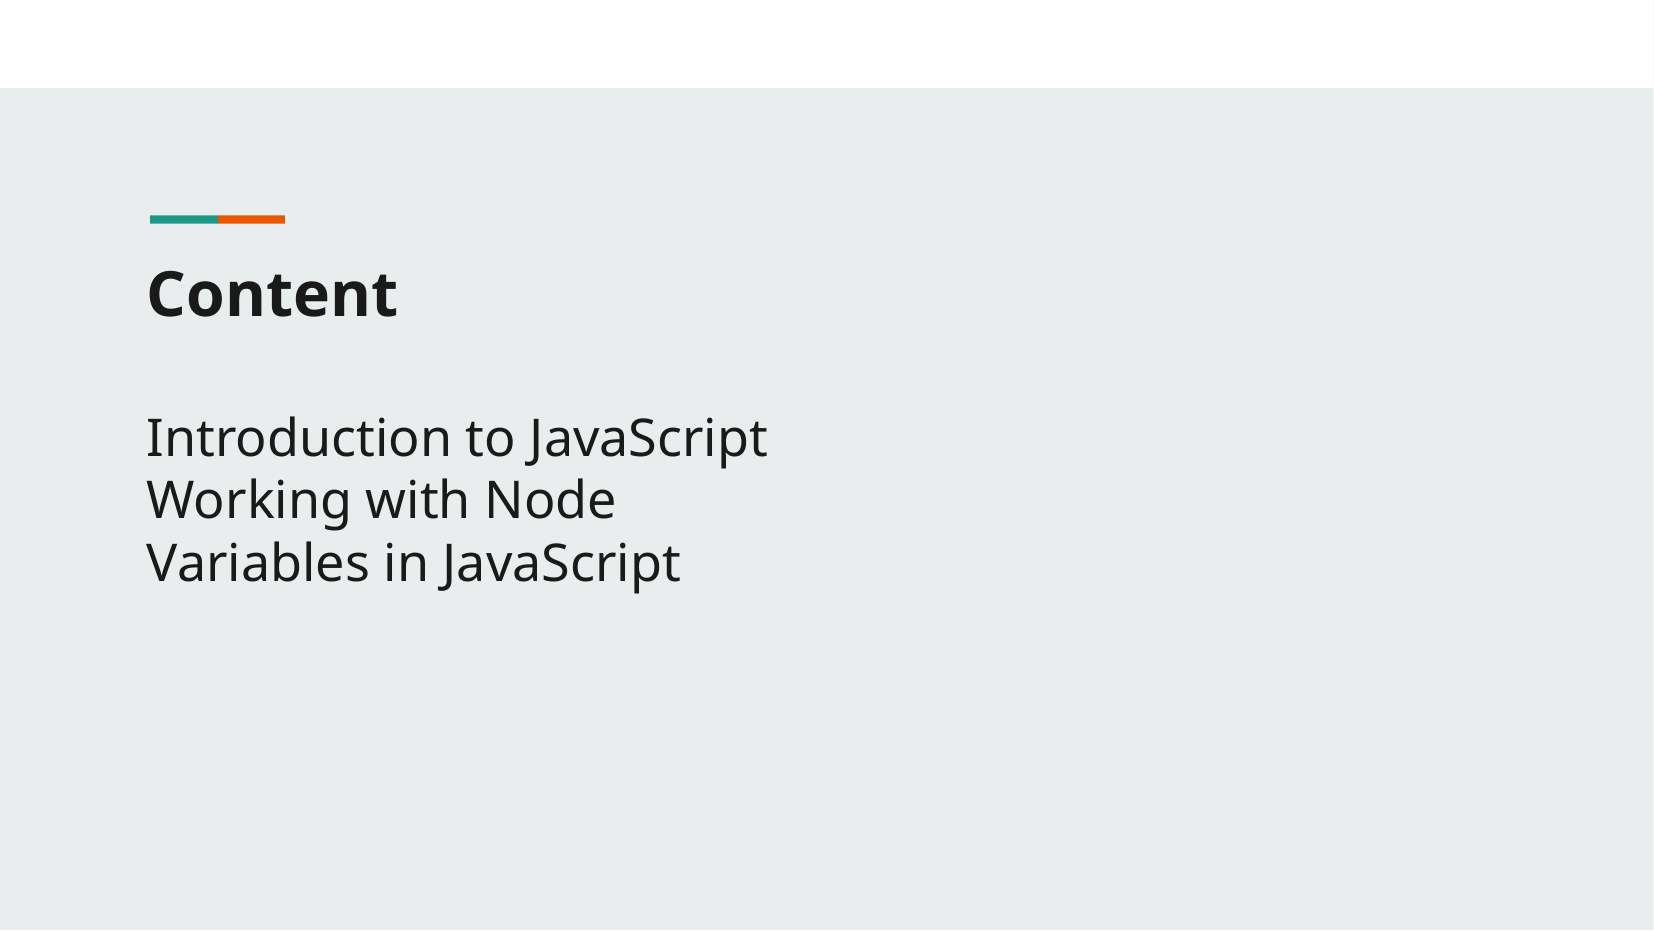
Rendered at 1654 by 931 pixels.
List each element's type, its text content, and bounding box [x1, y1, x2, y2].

title Content Introduction to JavaScript Working with Node Variables in JavaScript [131, 239, 1523, 541]
